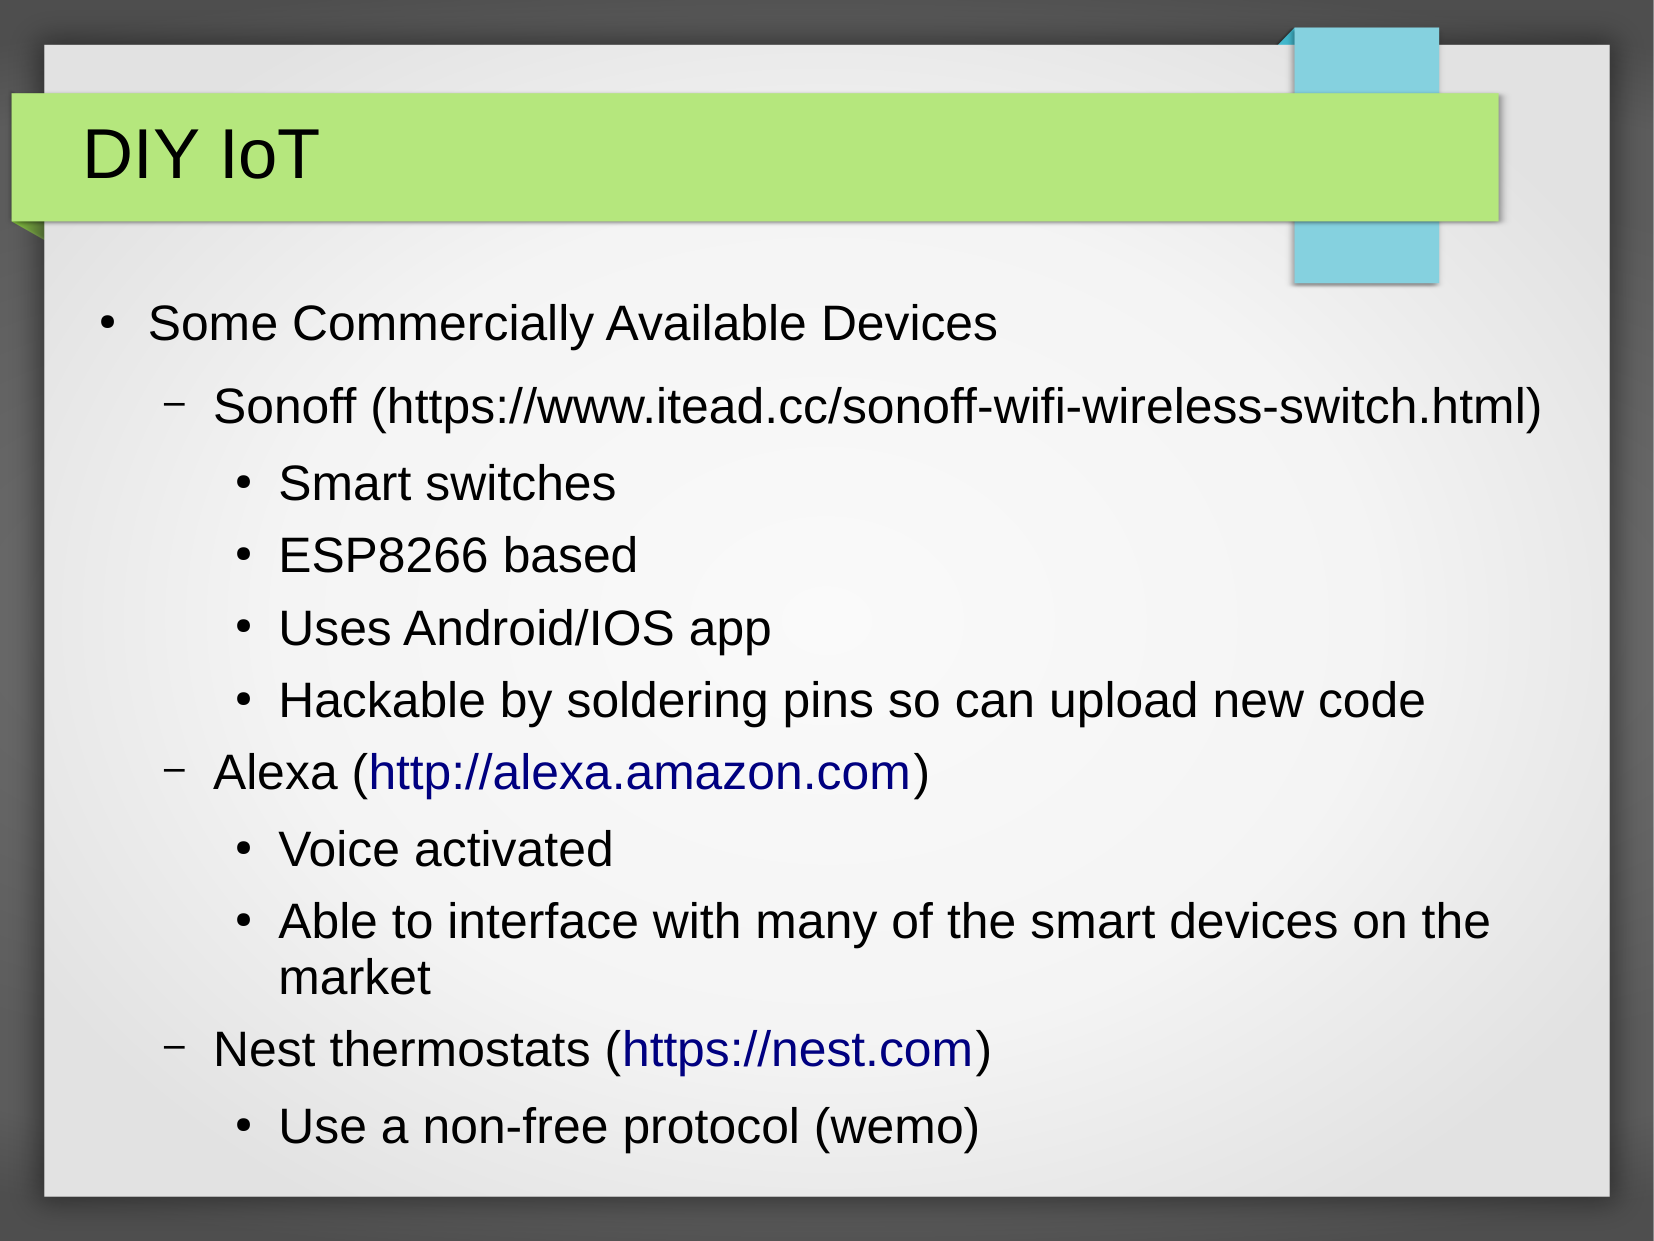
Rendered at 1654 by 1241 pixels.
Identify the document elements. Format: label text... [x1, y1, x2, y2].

picture [0, 0, 1654, 1241]
title DIY IoT [82, 94, 1264, 213]
list Some Commercially Available Devices Sonoff (https://www.itead.cc/sonoff-wifi-wireless-switch.html) Smart switches ESP8266 based Uses Android/IOS app Hackable by soldering pins so can upload new code Alexa (http://alexa.amazon.com) Voice activated Able to interface with many of the smart devices on the market Nest thermostats (https://nest.com) Use a non-free protocol (wemo) [82, 295, 1571, 1156]
